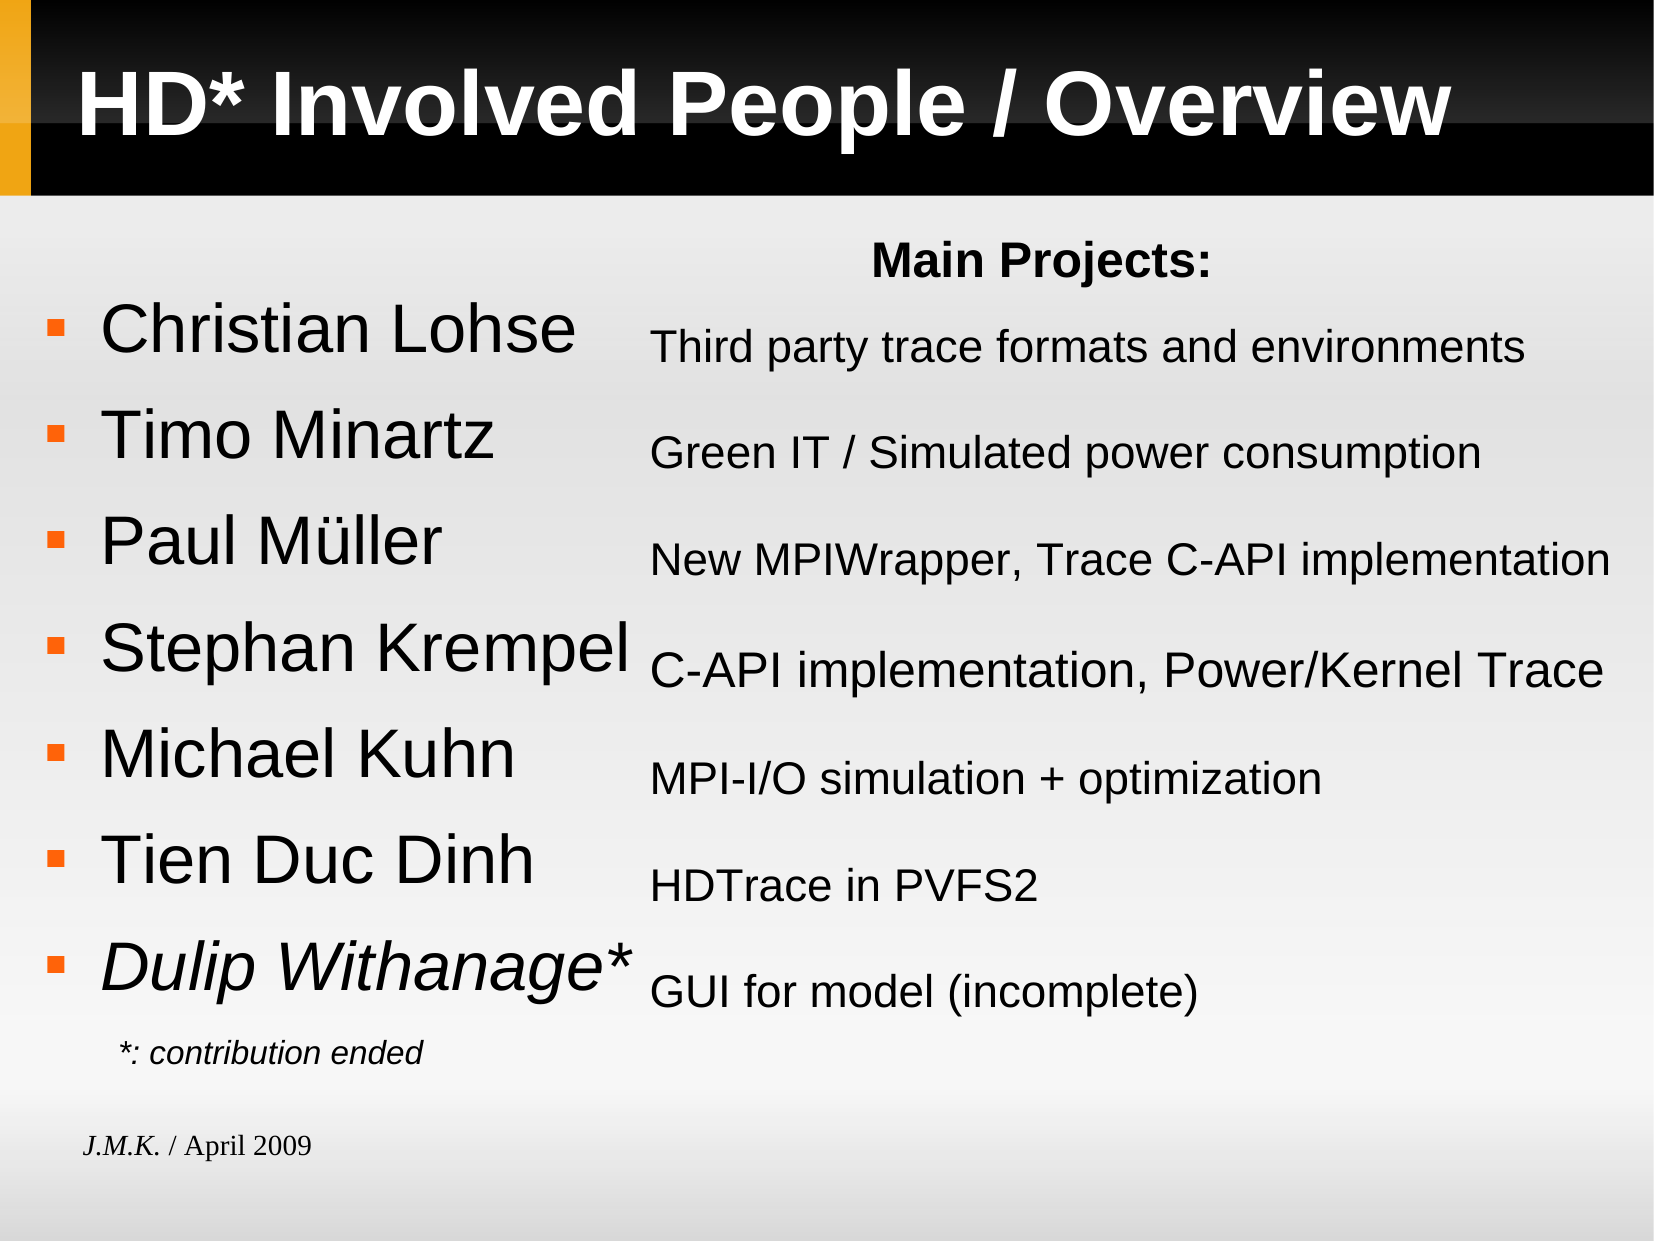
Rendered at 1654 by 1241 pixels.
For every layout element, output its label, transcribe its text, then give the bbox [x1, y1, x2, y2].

list Christian Lohse Timo Minartz Paul Müller Stephan Krempel Michael Kuhn Tien Duc Dinh Dulip Withanage* *: contribution ended [29, 290, 715, 1094]
text_box Main Projects: [856, 224, 1229, 295]
picture [0, 0, 1654, 1241]
title HD* Involved People / Overview [76, 0, 1565, 208]
list Third party trace formats and environments Green IT / Simulated power consumption New MPIWrapper, Trace C-API implementation C-API implementation, Power/Kernel Trace MPI-I/O simulation + optimization HDTrace in PVFS2 GUI for model (incomplete) [631, 295, 1654, 1099]
